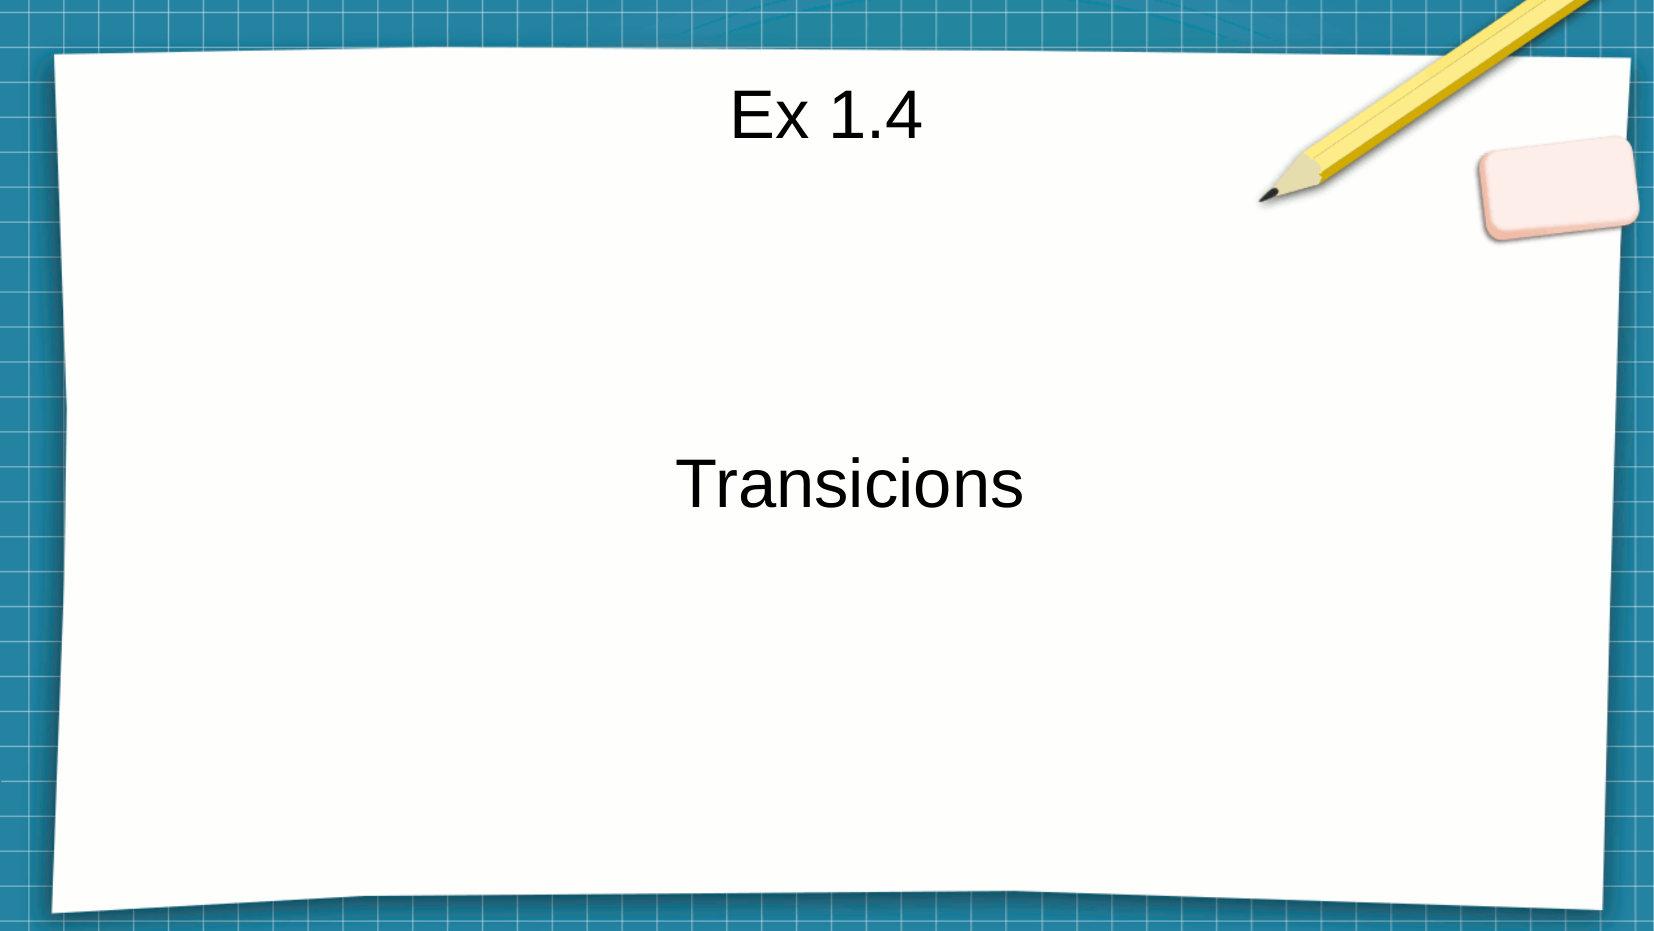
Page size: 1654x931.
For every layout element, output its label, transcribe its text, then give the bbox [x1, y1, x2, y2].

title Transicions [106, 405, 1595, 562]
title Ex 1.4 [82, 37, 1571, 193]
picture [0, 0, 1654, 931]
